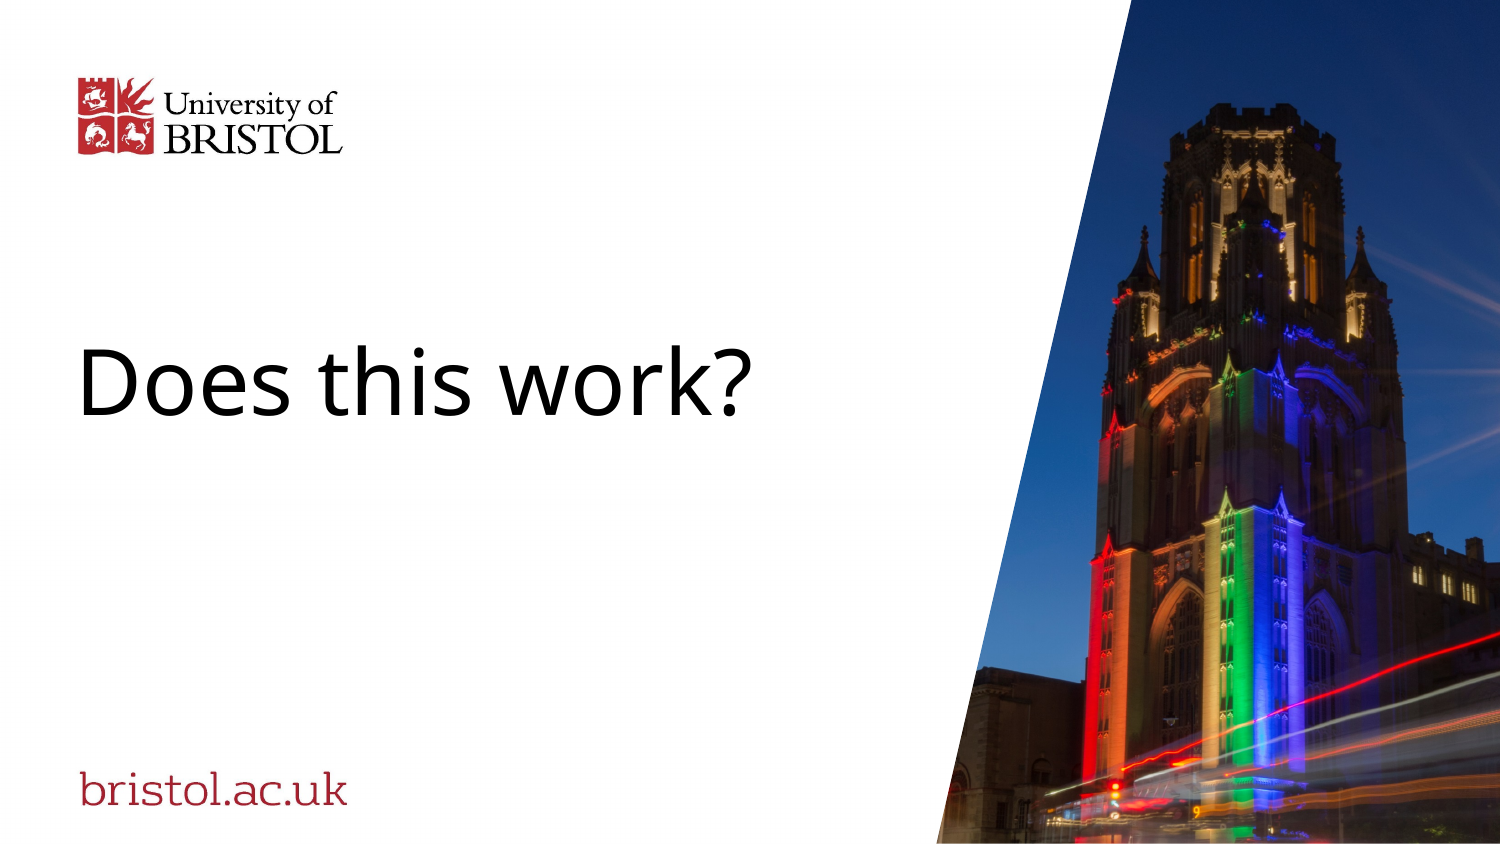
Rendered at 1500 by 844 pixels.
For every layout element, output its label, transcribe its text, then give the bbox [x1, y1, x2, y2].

title Does this work? [60, 262, 924, 443]
